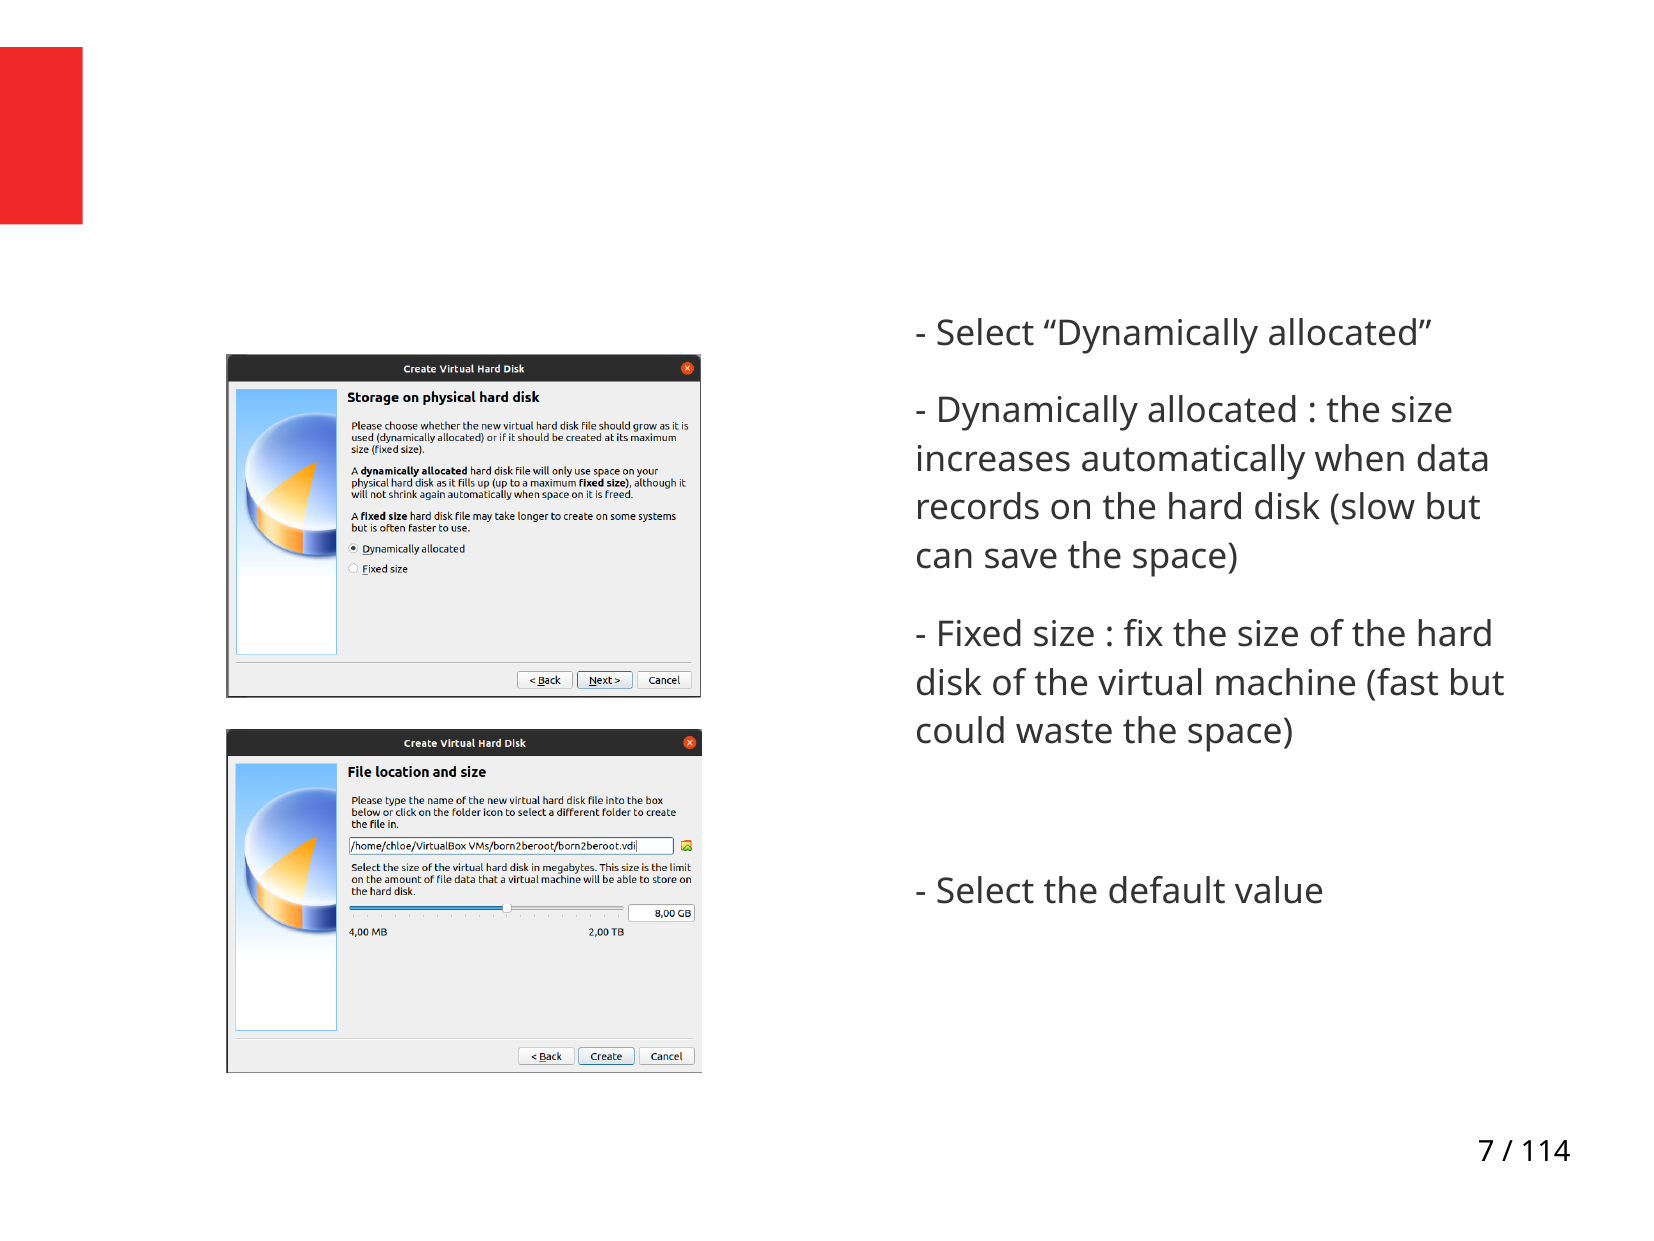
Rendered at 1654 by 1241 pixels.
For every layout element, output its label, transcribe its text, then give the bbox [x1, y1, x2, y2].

list - Select “Dynamically allocated” - Dynamically allocated : the size increases automatically when data records on the hard disk (slow but can save the space) - Fixed size : fix the size of the hard disk of the virtual machine (fast but could waste the space) [844, 307, 1536, 651]
list - Select the default value [844, 865, 1536, 1209]
picture [226, 729, 702, 1074]
picture [226, 354, 701, 698]
